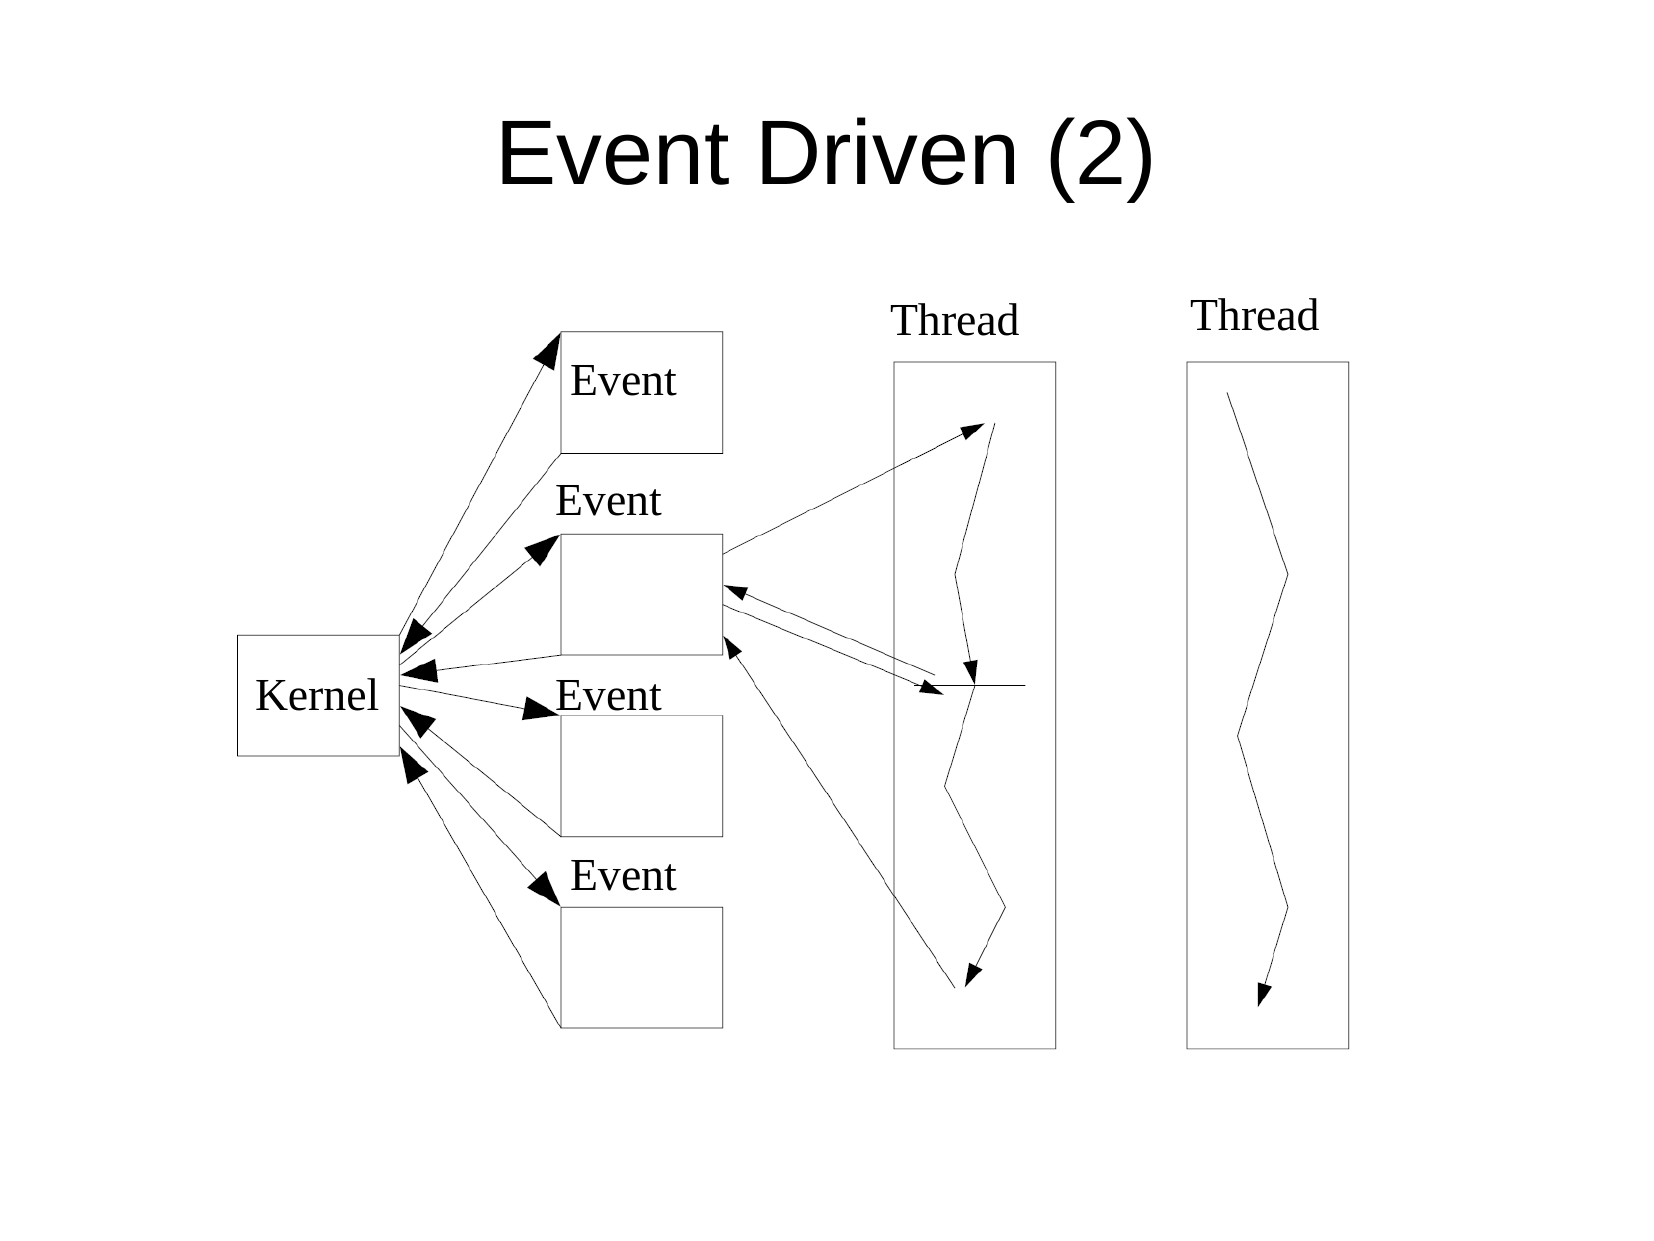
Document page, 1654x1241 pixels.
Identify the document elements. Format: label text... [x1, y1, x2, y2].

picture [236, 330, 1351, 1051]
text_box Event [555, 469, 663, 526]
text_box Event [555, 664, 663, 721]
text_box Event [570, 844, 678, 901]
text_box Kernel [255, 664, 380, 721]
text_box Event [570, 349, 678, 406]
text_box Thread [1190, 285, 1321, 341]
text_box Thread [890, 289, 1021, 346]
title Event Driven (2) [82, 49, 1571, 257]
